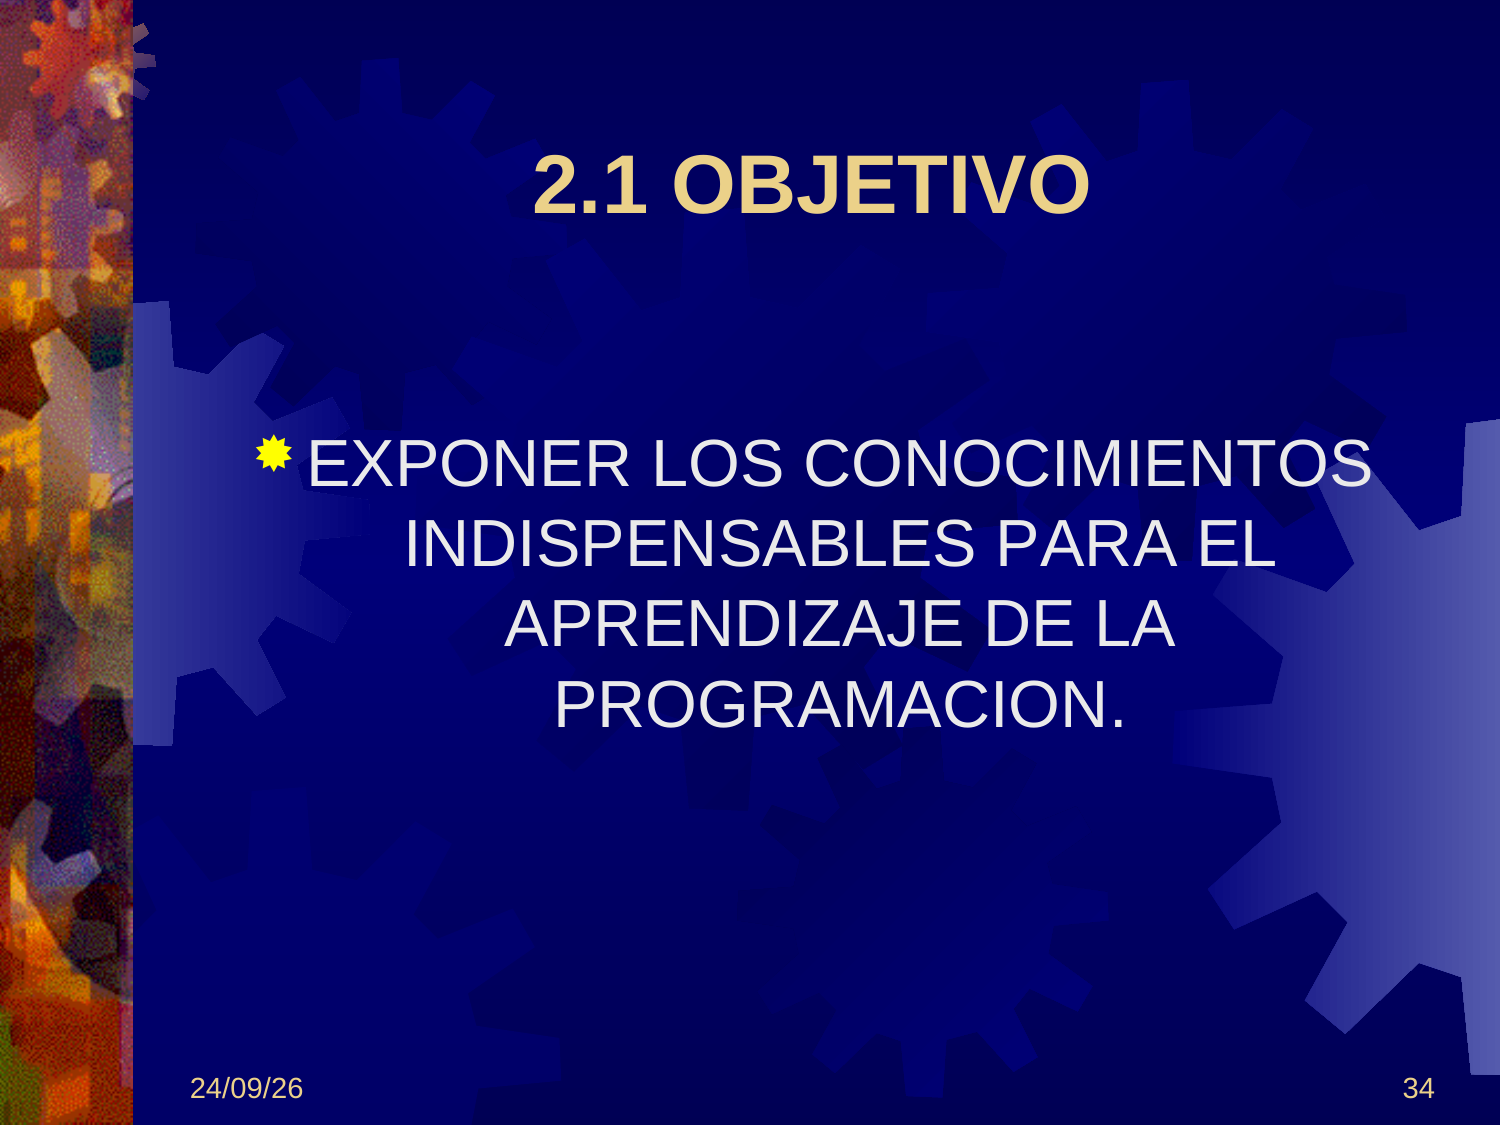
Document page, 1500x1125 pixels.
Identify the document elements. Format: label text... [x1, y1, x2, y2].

text_box 22/08/20 [174, 1037, 488, 1113]
text_box <número> [1137, 1037, 1450, 1113]
list EXPONER LOS CONOCIMIENTOS INDISPENSABLES PARA EL APRENDIZAJE DE LA PROGRAMACION. [174, 412, 1450, 951]
title 2.1 OBJETIVO [174, 49, 1450, 238]
picture [0, 0, 133, 1125]
